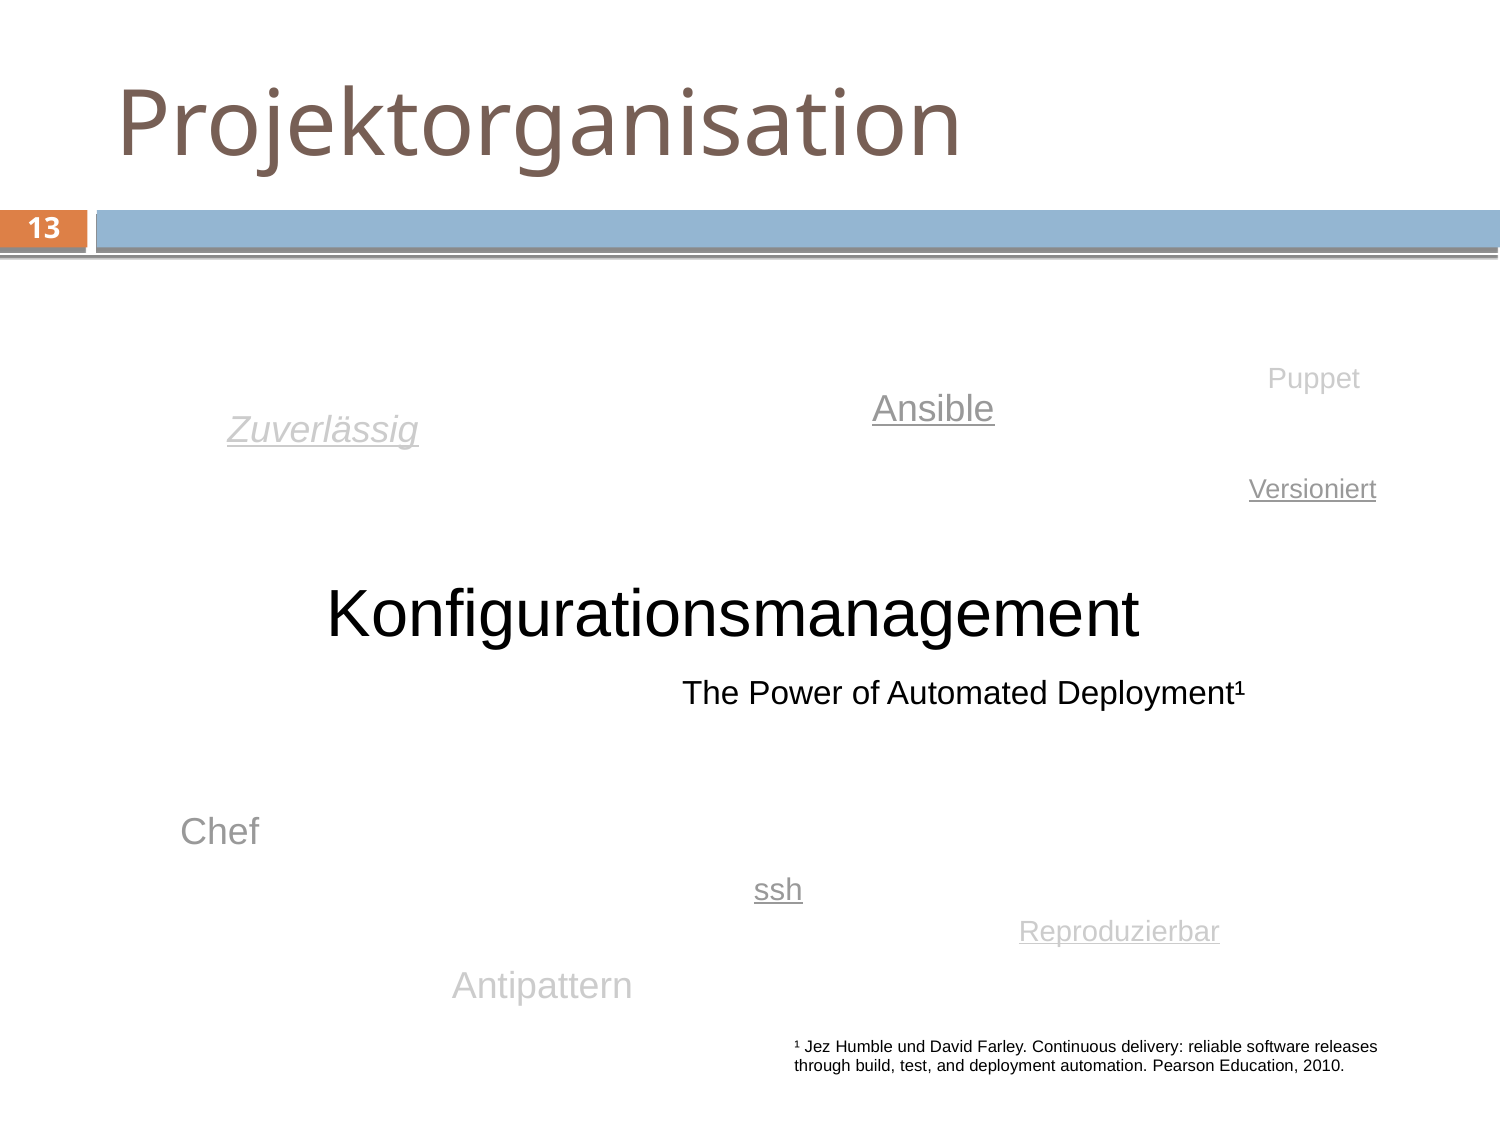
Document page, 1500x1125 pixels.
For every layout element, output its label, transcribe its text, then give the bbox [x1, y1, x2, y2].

text_box Reproduzierbar [1003, 907, 1360, 965]
text_box Zuverlässig [212, 401, 434, 459]
text_box Versioniert [1234, 466, 1393, 524]
text_box Ansible [857, 380, 1016, 438]
text_box ssh [739, 864, 898, 922]
text_box Antipattern [437, 956, 648, 1014]
text_box Puppet [1253, 354, 1394, 402]
text_box The Power of Automated Deployment¹ [667, 667, 1372, 733]
text_box ¹ Jez Humble und David Farley. Continuous delivery: reliable software releases through build, test, and deployment automation. Pearson Education, 2010. [779, 1029, 1394, 1083]
text_box Chef [165, 803, 312, 860]
title Projektorganisation [100, 37, 1438, 200]
subtitle Konfigurationsmanagement [47, 274, 1385, 1028]
